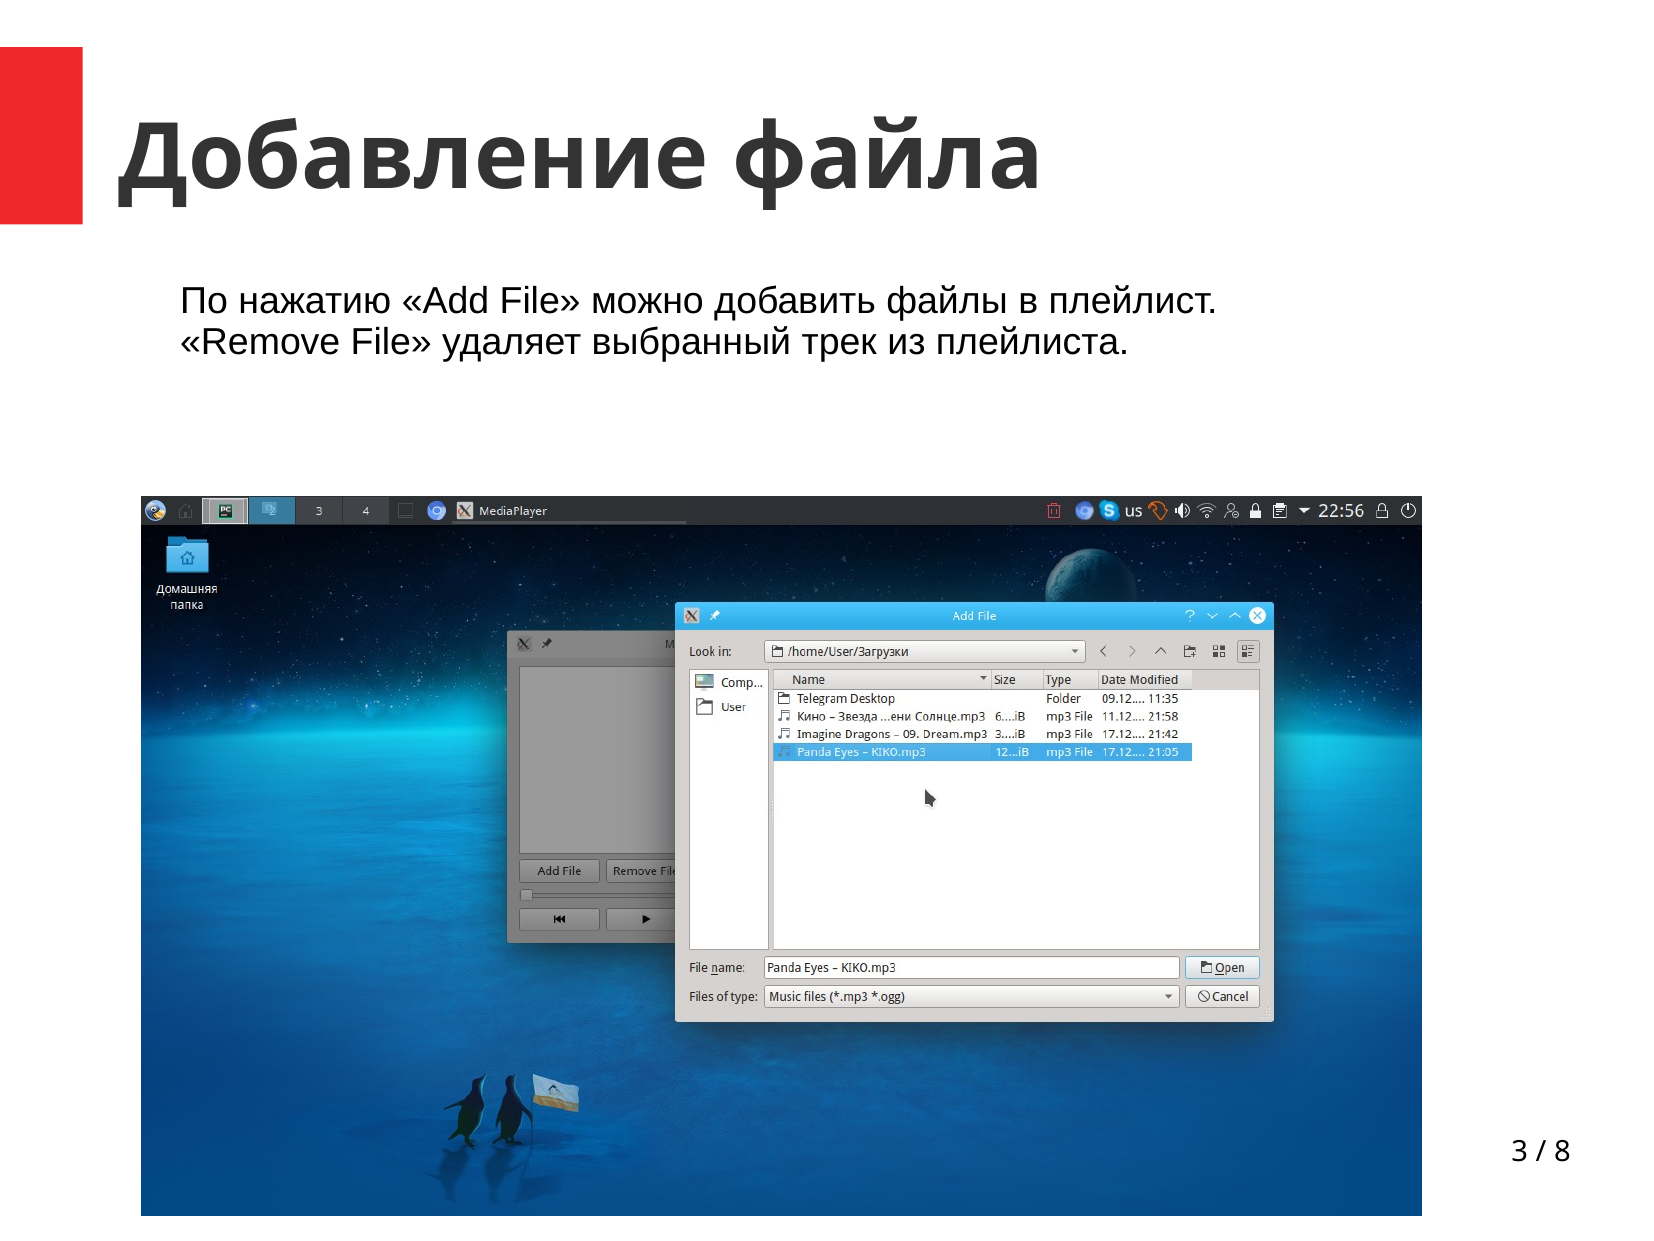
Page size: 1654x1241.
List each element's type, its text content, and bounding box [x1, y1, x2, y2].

picture [141, 496, 1422, 1216]
text_box По нажатию «Add File» можно добавить файлы в плейлист. «Remove File» удаляет выбранный трек из плейлиста. [165, 271, 1394, 371]
picture [1343, 888, 1356, 893]
picture [1380, 741, 1386, 749]
title Добавление файла [118, 49, 1571, 257]
